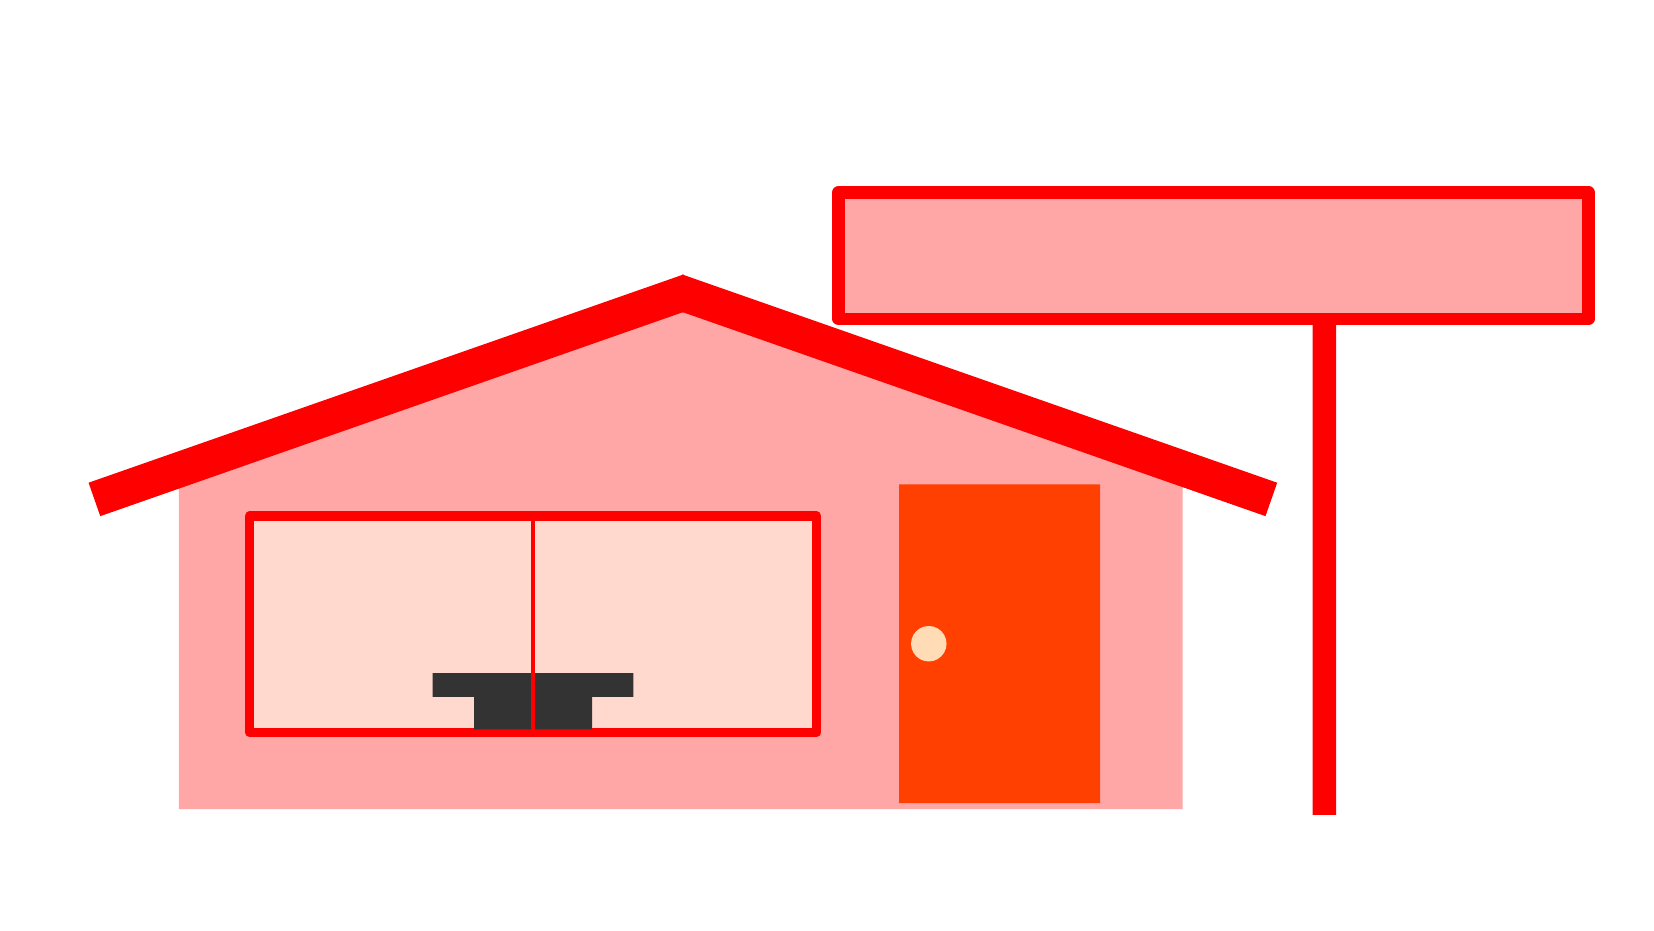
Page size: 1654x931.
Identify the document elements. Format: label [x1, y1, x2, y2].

text_box [88, 274, 1278, 810]
text_box [838, 192, 1589, 815]
